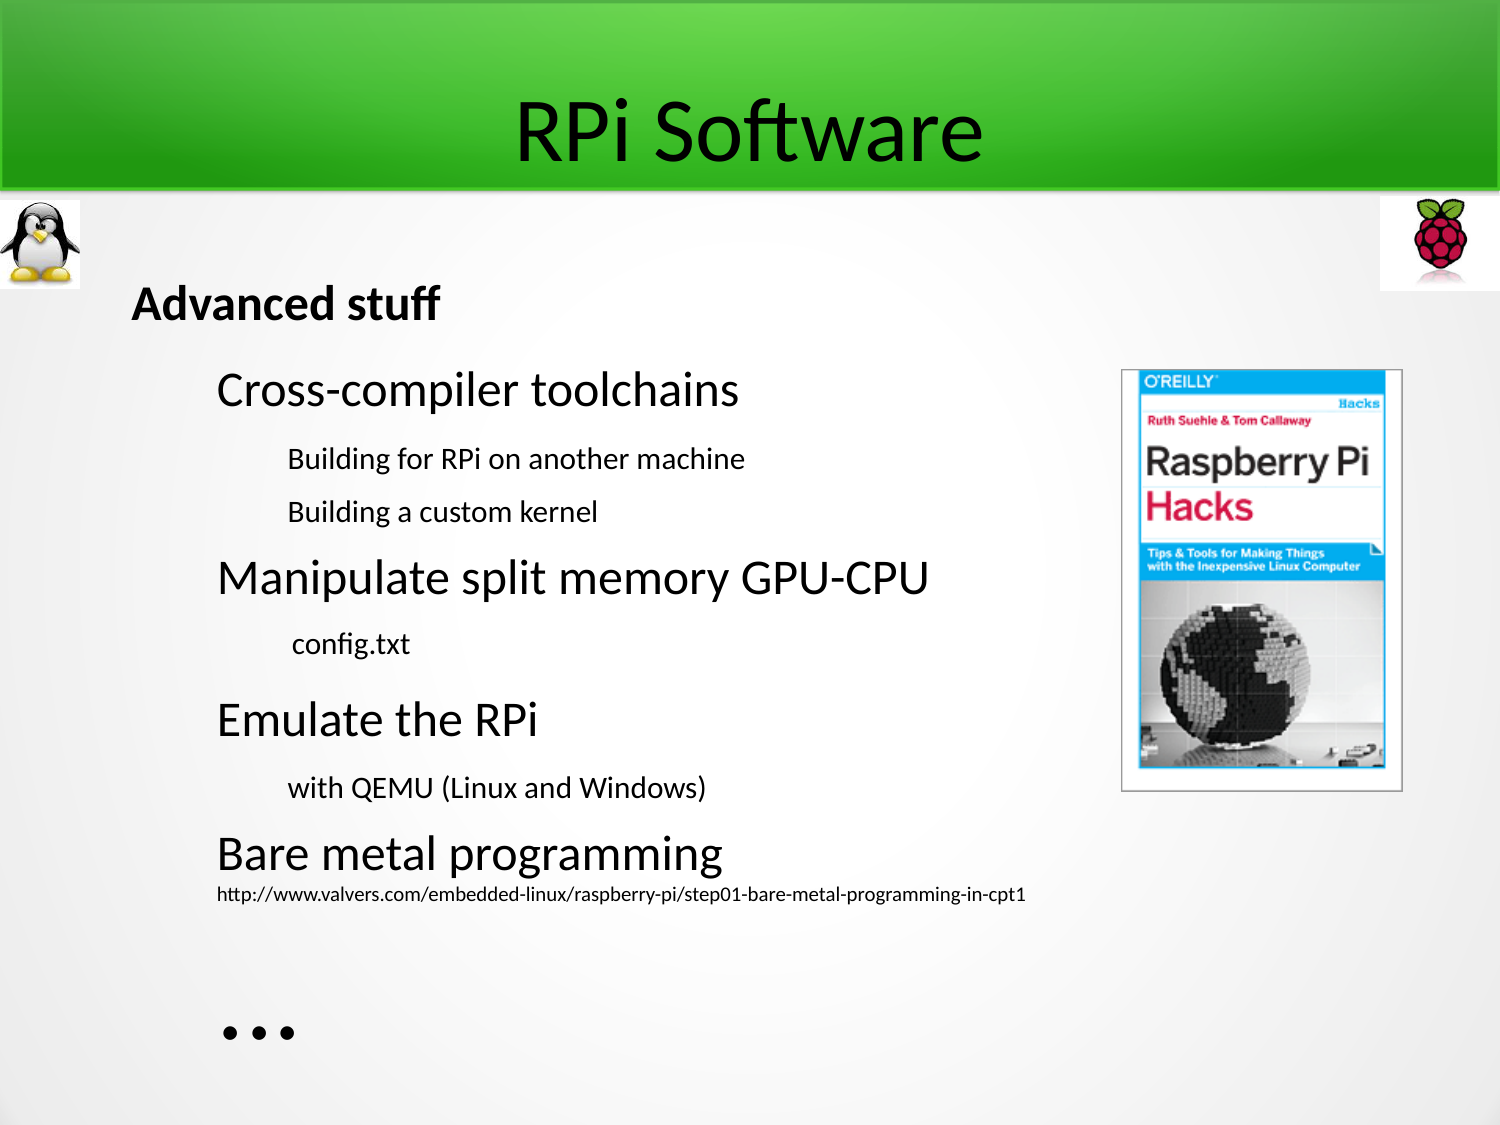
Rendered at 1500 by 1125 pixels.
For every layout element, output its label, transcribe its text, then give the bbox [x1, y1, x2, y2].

picture [1121, 369, 1403, 792]
picture [1380, 196, 1500, 291]
picture [0, 200, 80, 289]
list Advanced stuff Cross-compiler toolchains Building for RPi on another machine Building a custom kernel Manipulate split memory GPU-CPU config.txt Emulate the RPi with QEMU (Linux and Windows) Bare metal programming http://www.valvers.com/embedded-linux/raspberry-pi/step01-bare-metal-programming-in-cpt1 ... [60, 262, 1411, 1100]
title RPi Software [75, 45, 1425, 233]
